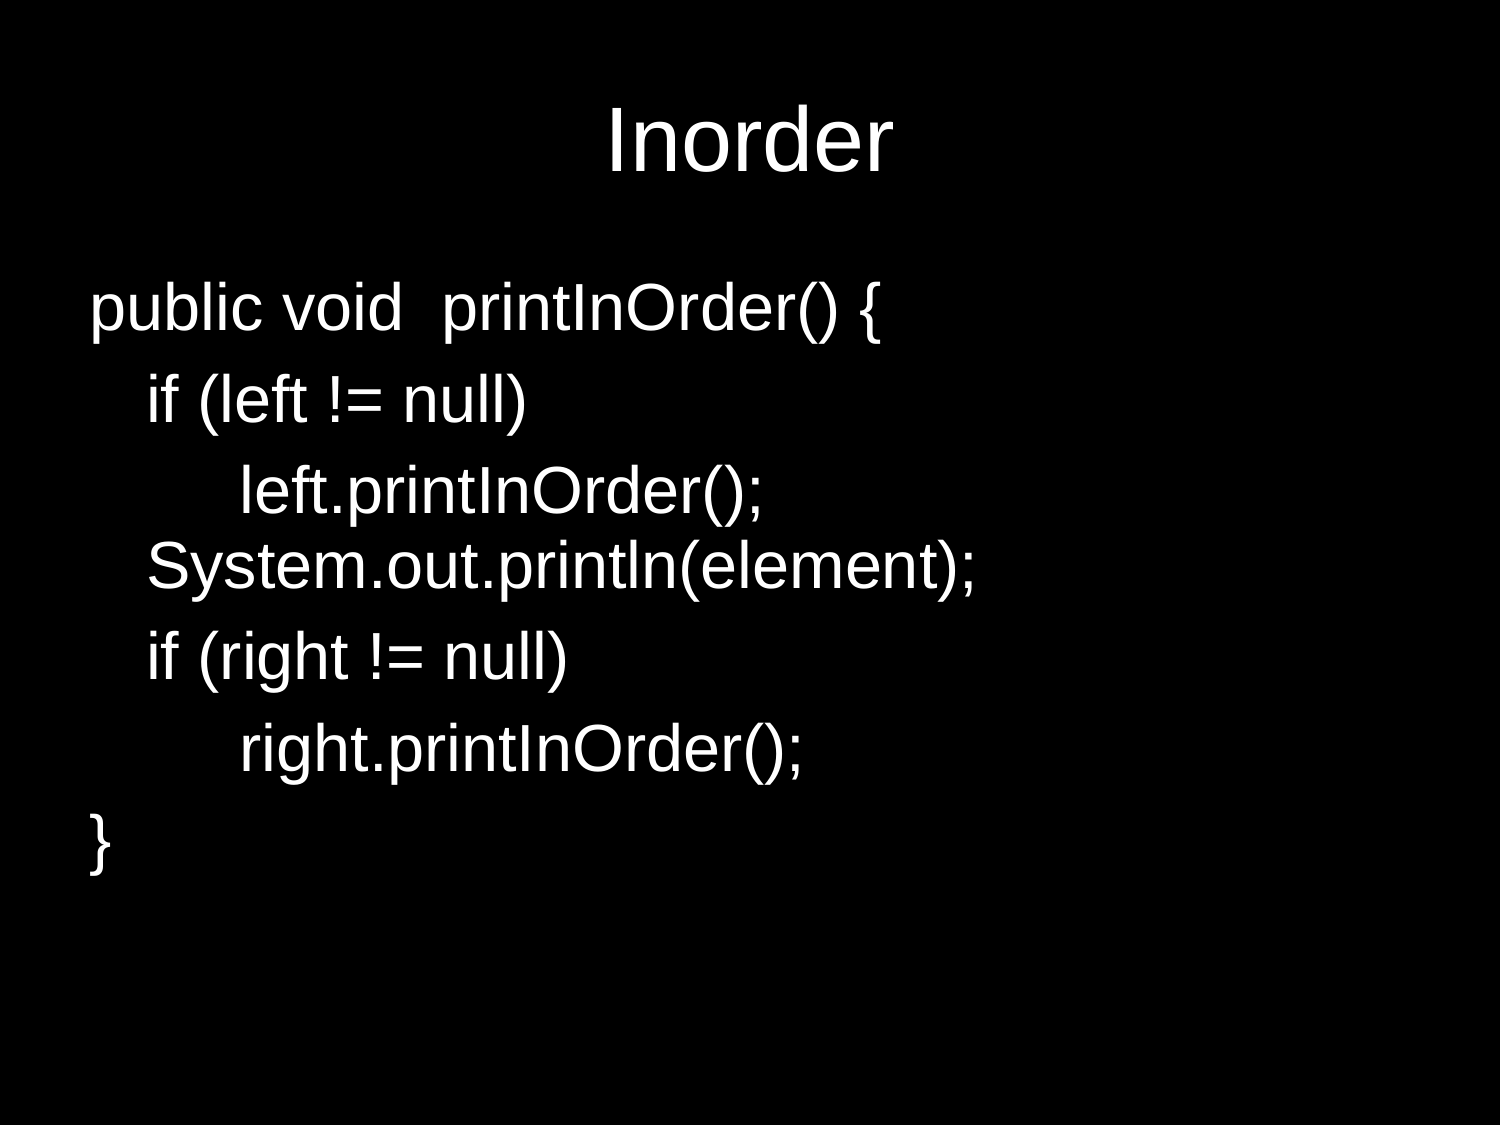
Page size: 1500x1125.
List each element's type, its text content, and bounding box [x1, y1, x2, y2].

list public void printInOrder() { if (left != null) left.printInOrder(); System.out.println(element); if (right != null) right.printInOrder(); } [75, 262, 1426, 1006]
title Inorder [75, 45, 1426, 234]
